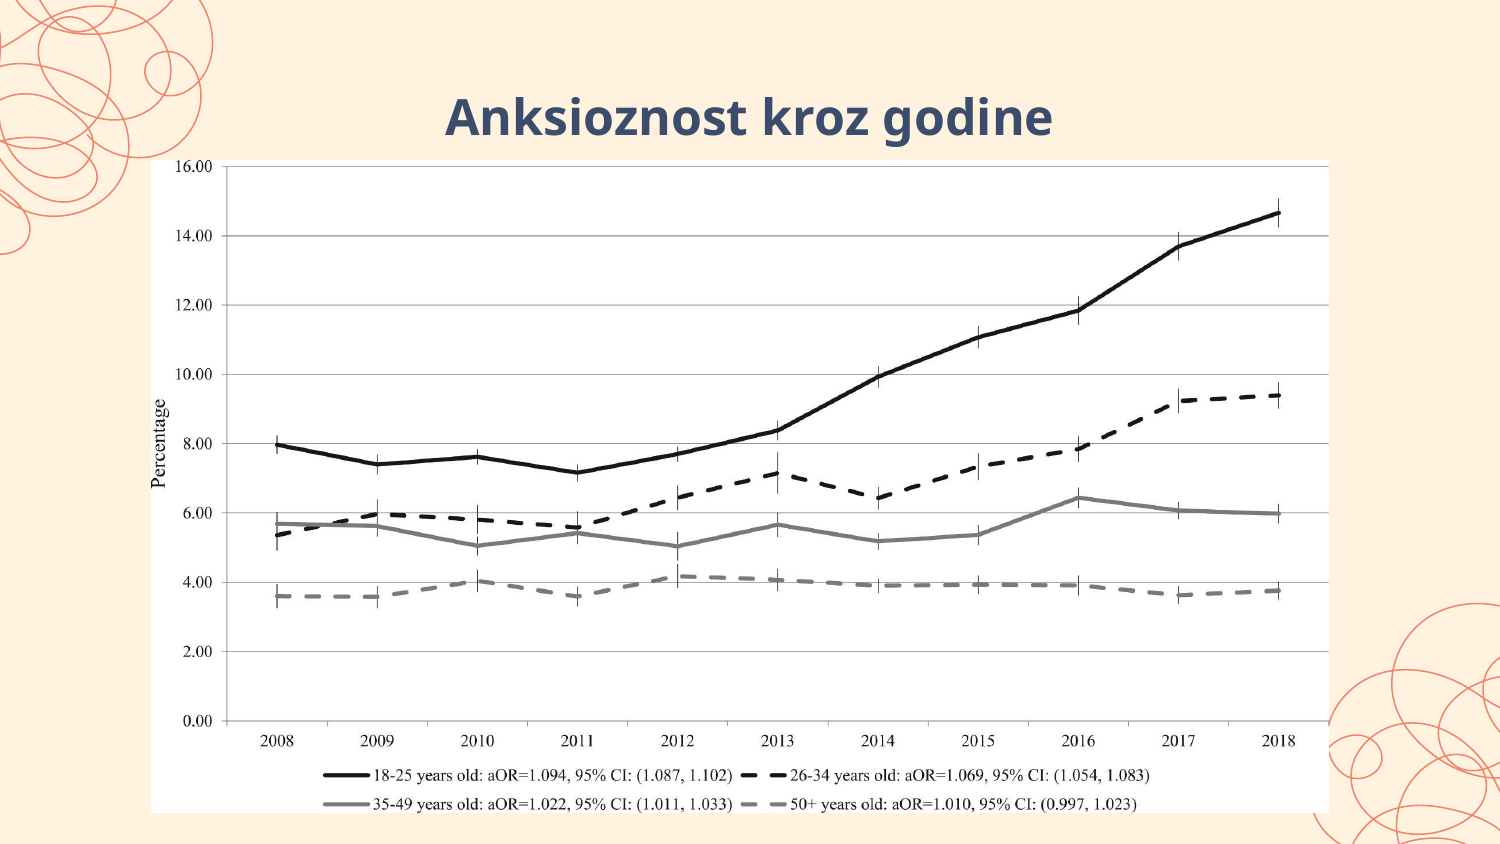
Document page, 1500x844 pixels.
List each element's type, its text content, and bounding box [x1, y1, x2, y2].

picture [151, 160, 1329, 813]
title Anksioznost kroz godine [116, 88, 1383, 142]
